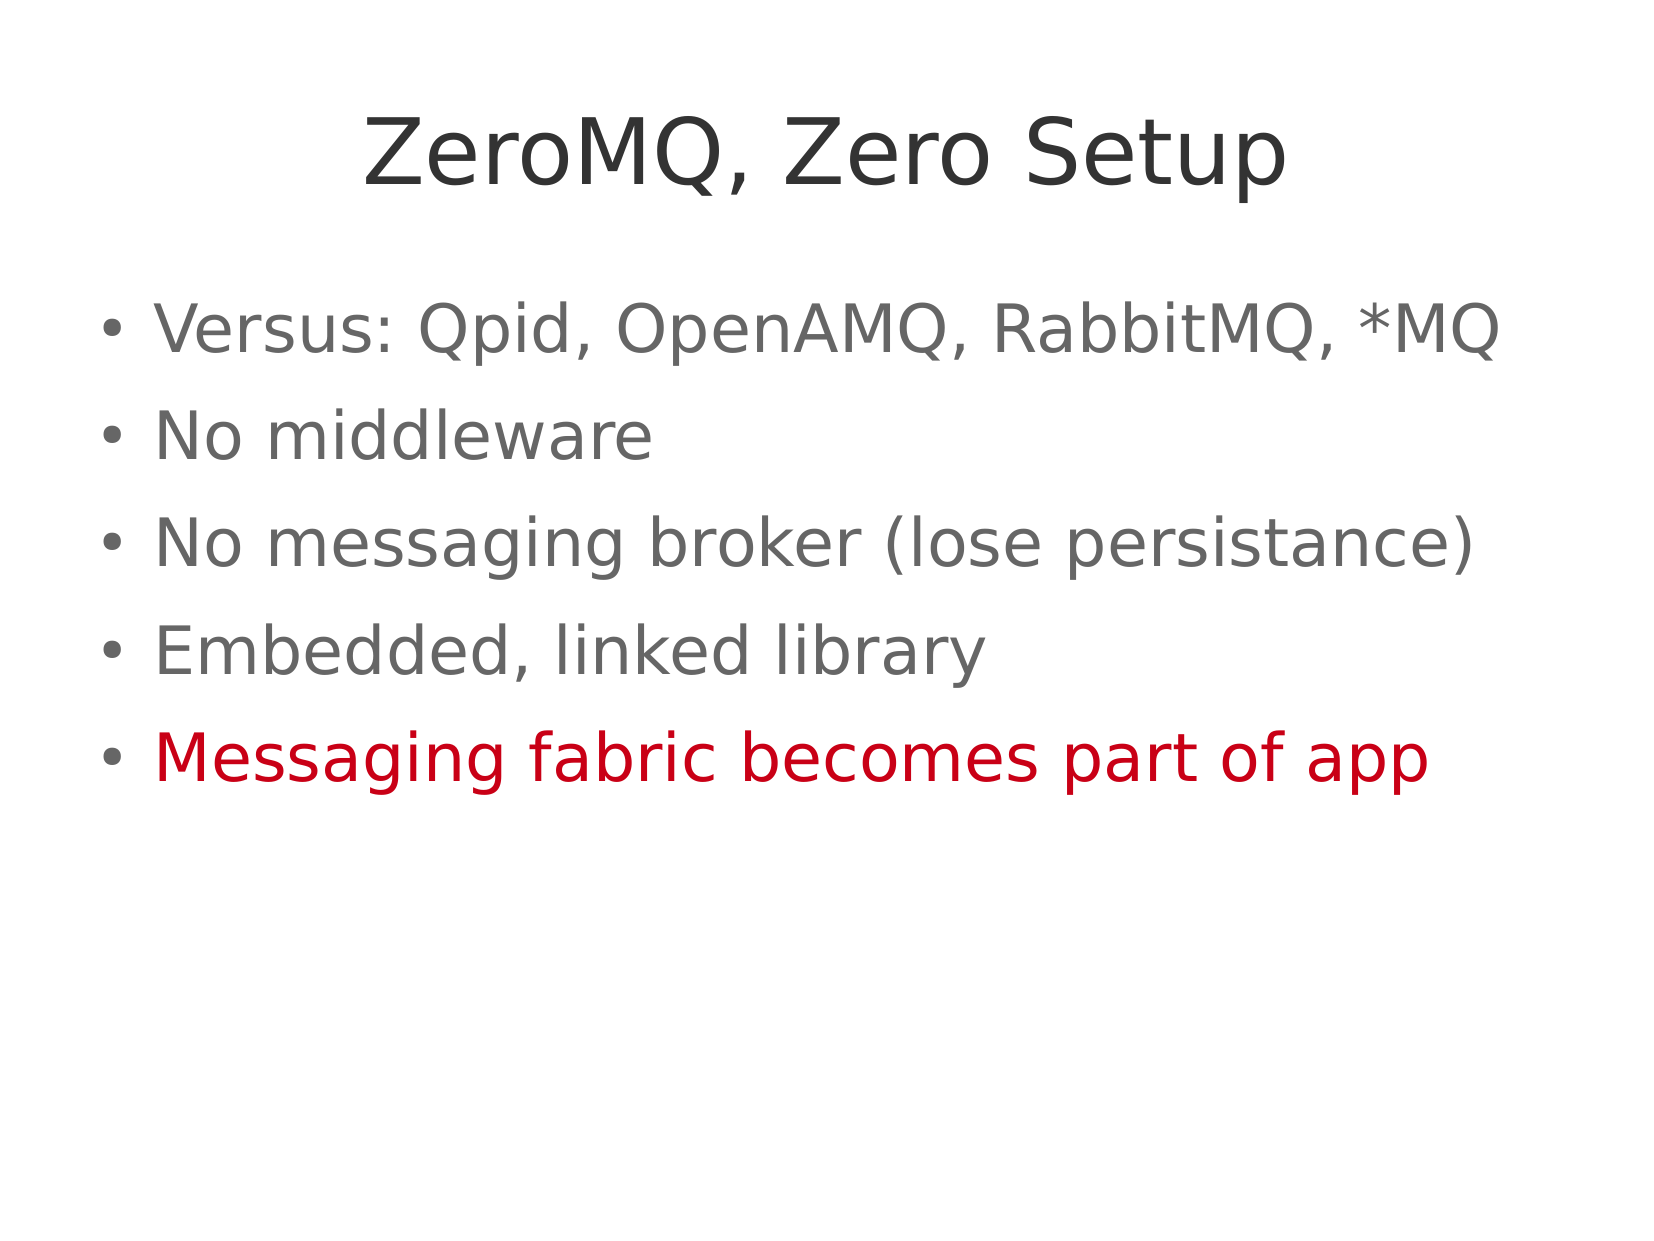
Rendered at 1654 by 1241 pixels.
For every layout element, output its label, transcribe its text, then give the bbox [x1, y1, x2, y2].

list Versus: Qpid, OpenAMQ, RabbitMQ, *MQ No middleware No messaging broker (lose persistance) Embedded, linked library Messaging fabric becomes part of app [82, 290, 1571, 1109]
title ZeroMQ, Zero Setup [82, 49, 1571, 257]
